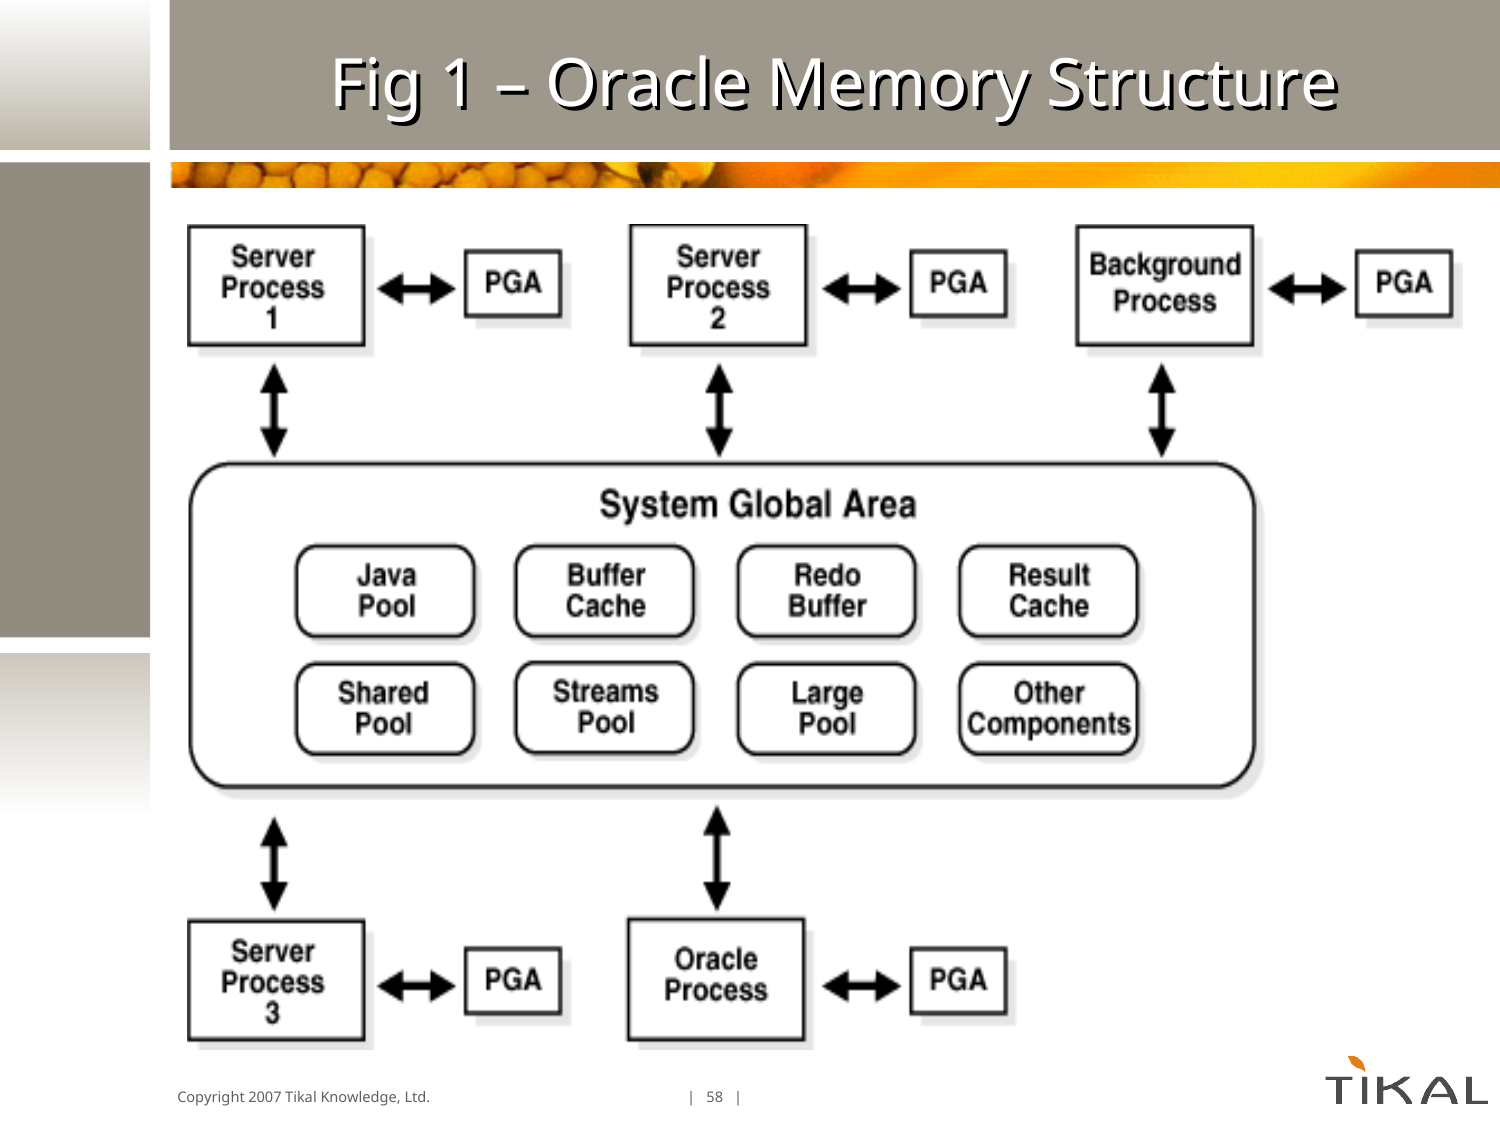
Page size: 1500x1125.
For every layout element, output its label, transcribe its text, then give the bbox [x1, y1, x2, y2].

picture [187, 224, 1500, 1125]
title Fig 1 – Oracle Memory Structure [169, 0, 1499, 192]
